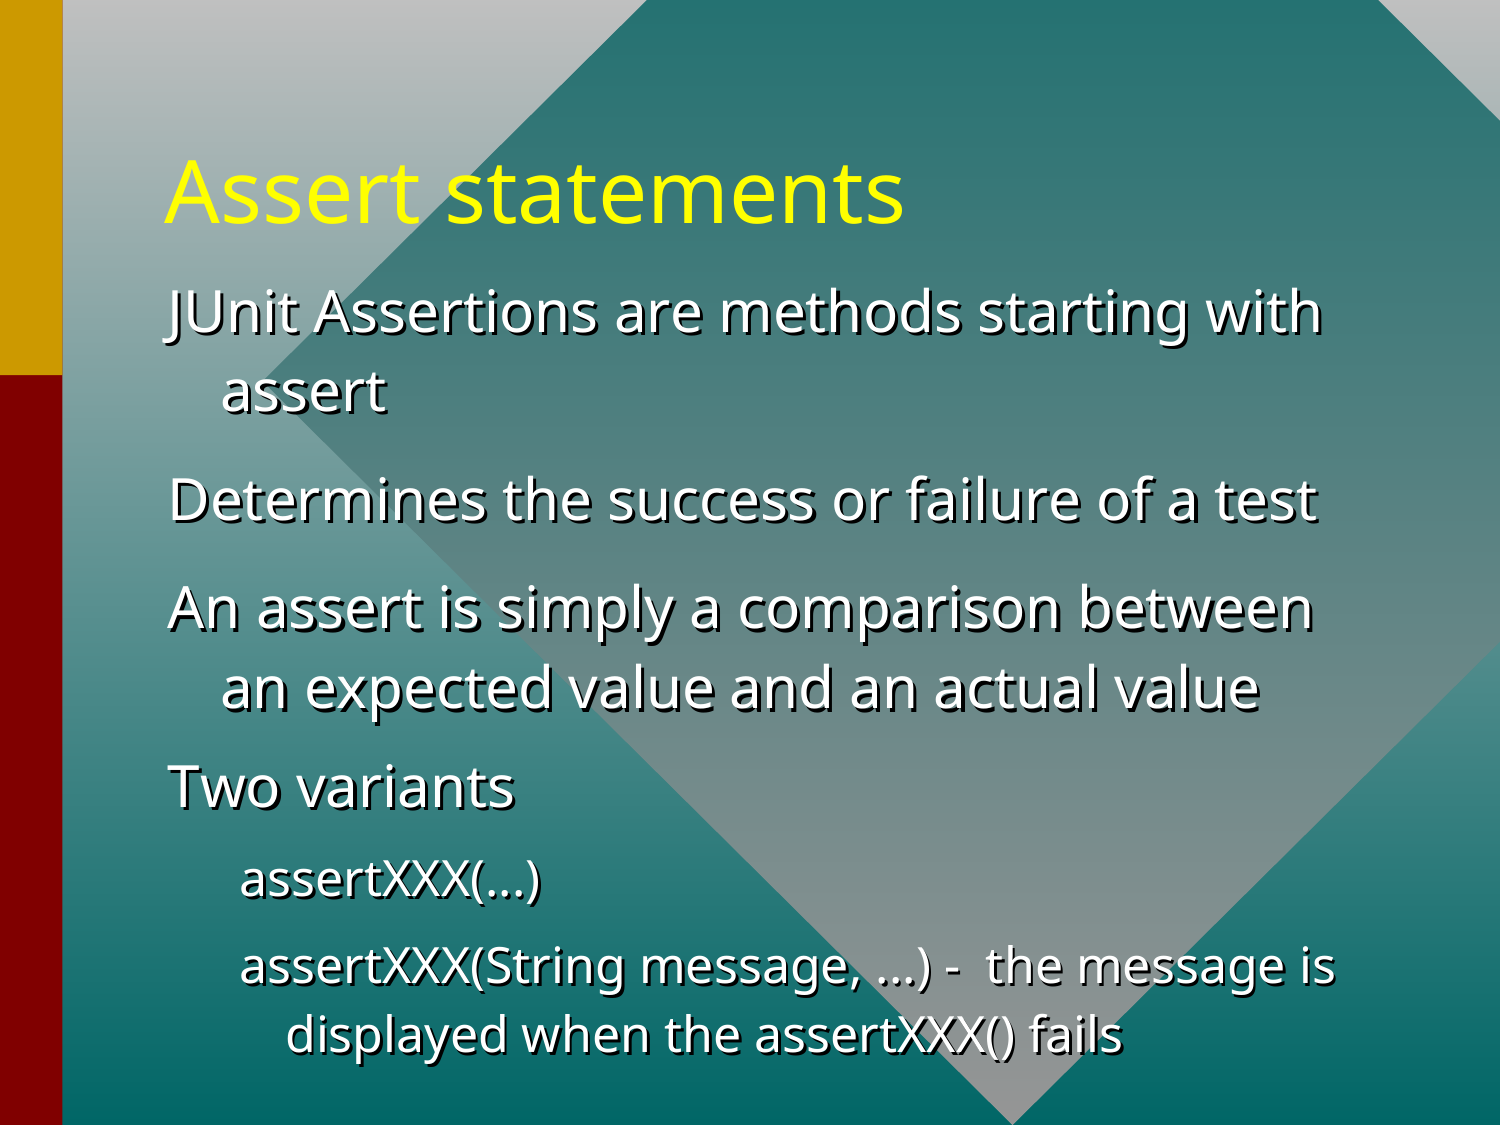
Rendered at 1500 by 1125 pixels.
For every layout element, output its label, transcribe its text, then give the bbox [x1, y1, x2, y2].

list JUnit Assertions are methods starting with assert Determines the success or failure of a test An assert is simply a comparison between an expected value and an actual value Two variants assertXXX(...) assertXXX(String message, ...) - the message is displayed when the assertXXX() fails [149, 262, 1388, 1019]
title Assert statements [150, 99, 1351, 262]
